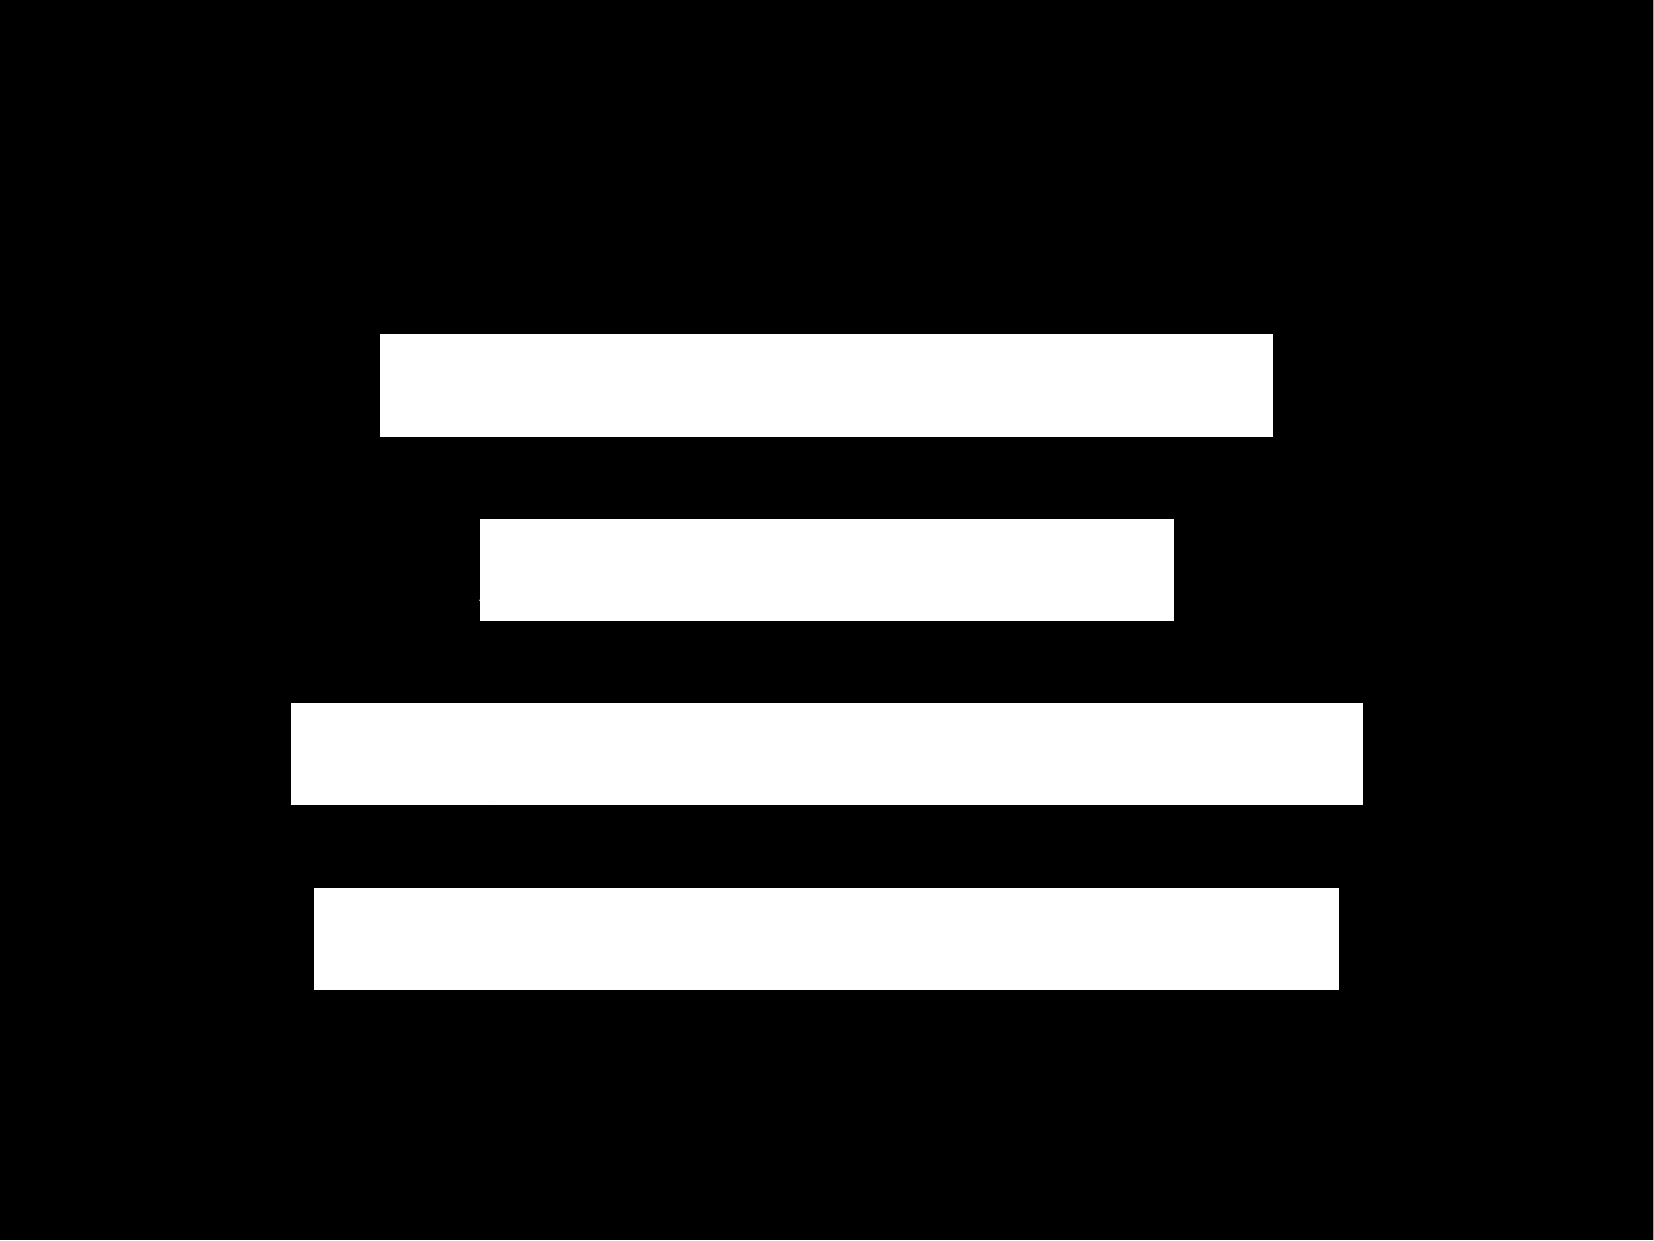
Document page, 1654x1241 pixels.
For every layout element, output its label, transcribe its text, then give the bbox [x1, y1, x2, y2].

subtitle Novo dia, novo tempo A fé faz aparecer O impossível, o inatingível De repente vai acontecer [82, 49, 1571, 1193]
